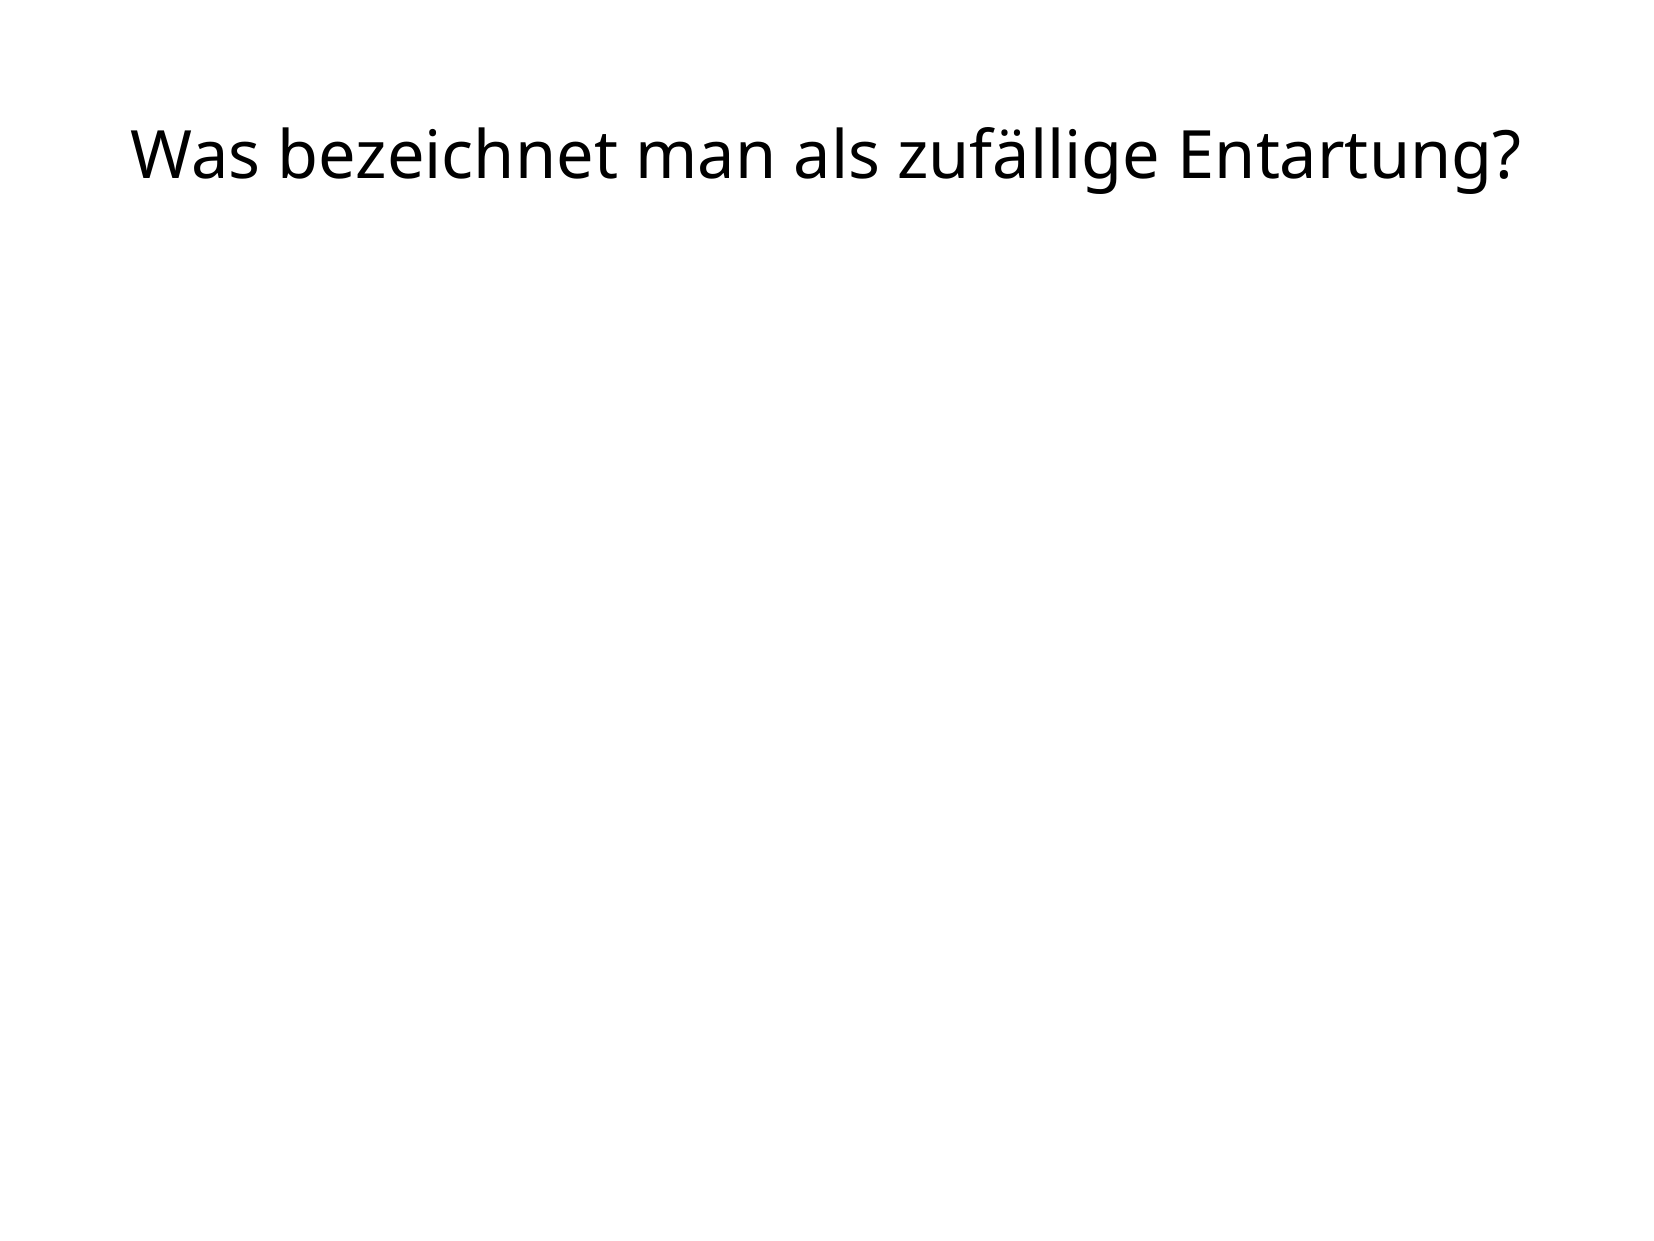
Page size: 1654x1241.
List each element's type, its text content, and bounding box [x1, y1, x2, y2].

title Was bezeichnet man als zufällige Entartung? [82, 49, 1571, 257]
